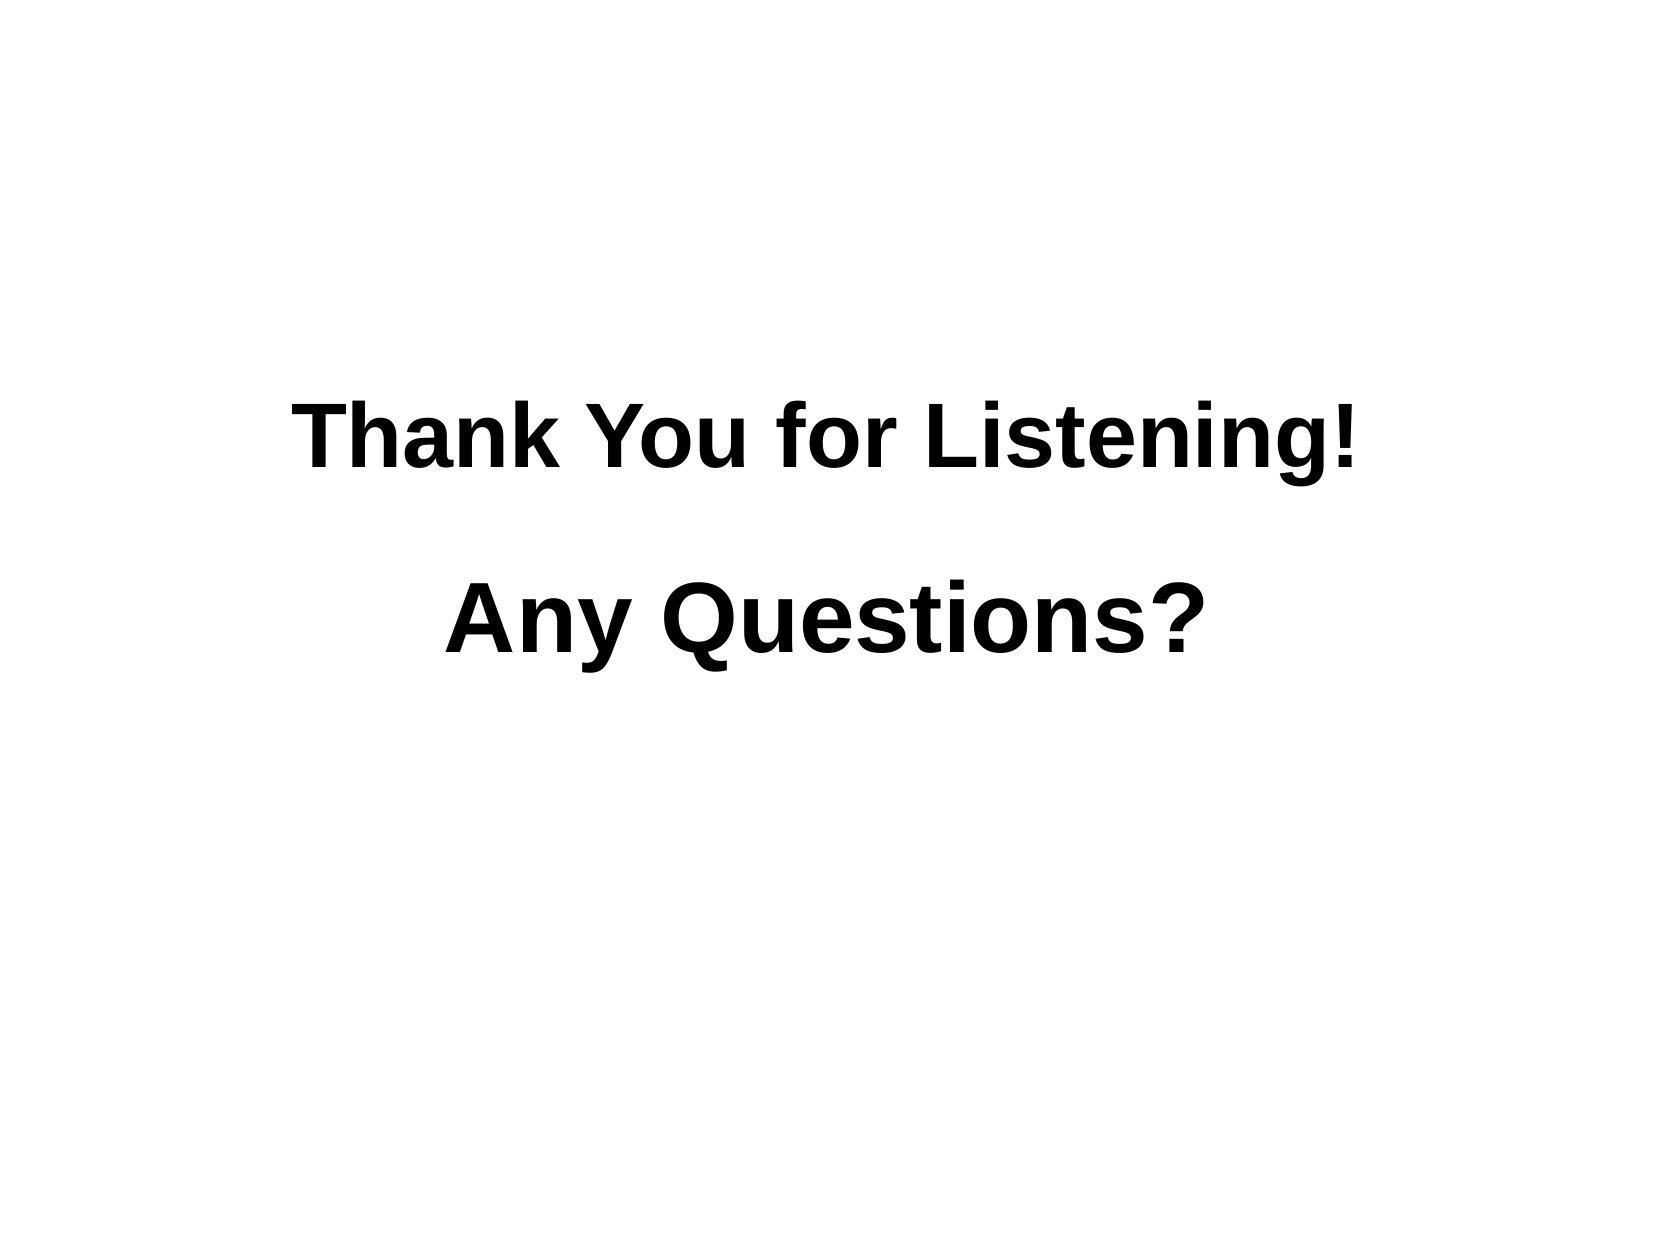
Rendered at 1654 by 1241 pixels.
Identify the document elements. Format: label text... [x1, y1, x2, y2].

subtitle Thank You for Listening! Any Questions? [82, 49, 1571, 1010]
